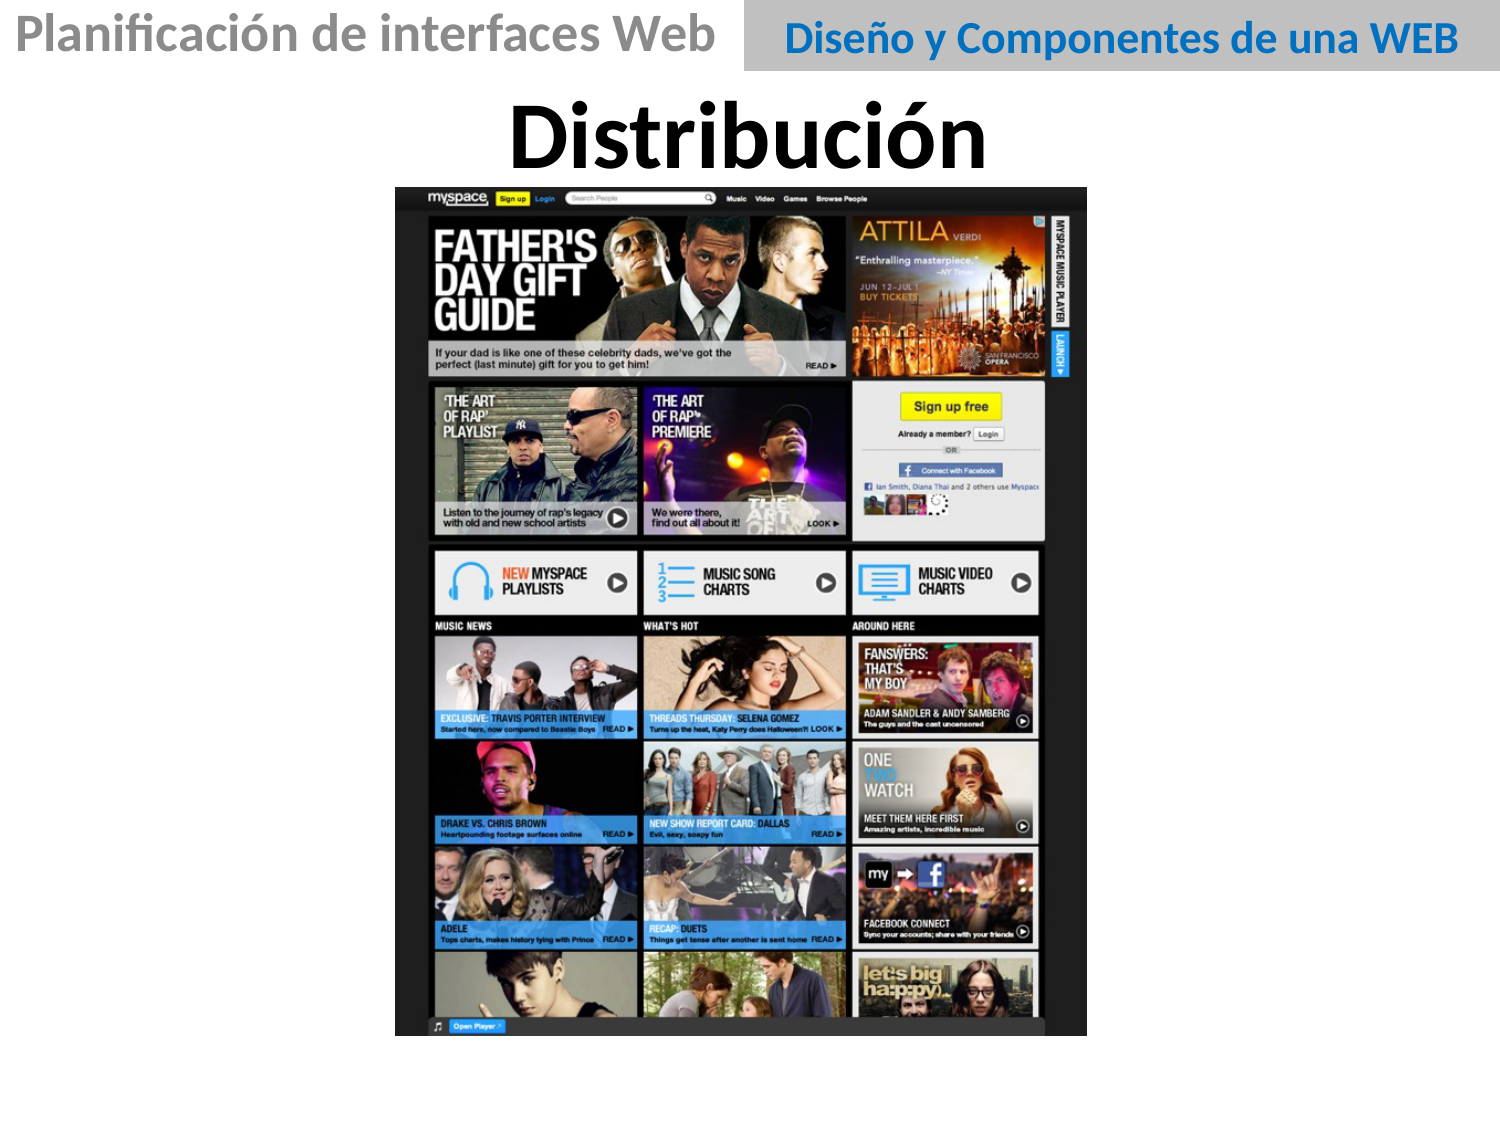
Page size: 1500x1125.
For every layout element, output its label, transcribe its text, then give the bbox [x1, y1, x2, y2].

picture [395, 187, 1087, 1036]
title Diseño y Componentes de una WEB [744, 0, 1500, 71]
text_box Distribución [370, 72, 1128, 189]
title Planificación de interfaces Web [0, 0, 744, 60]
